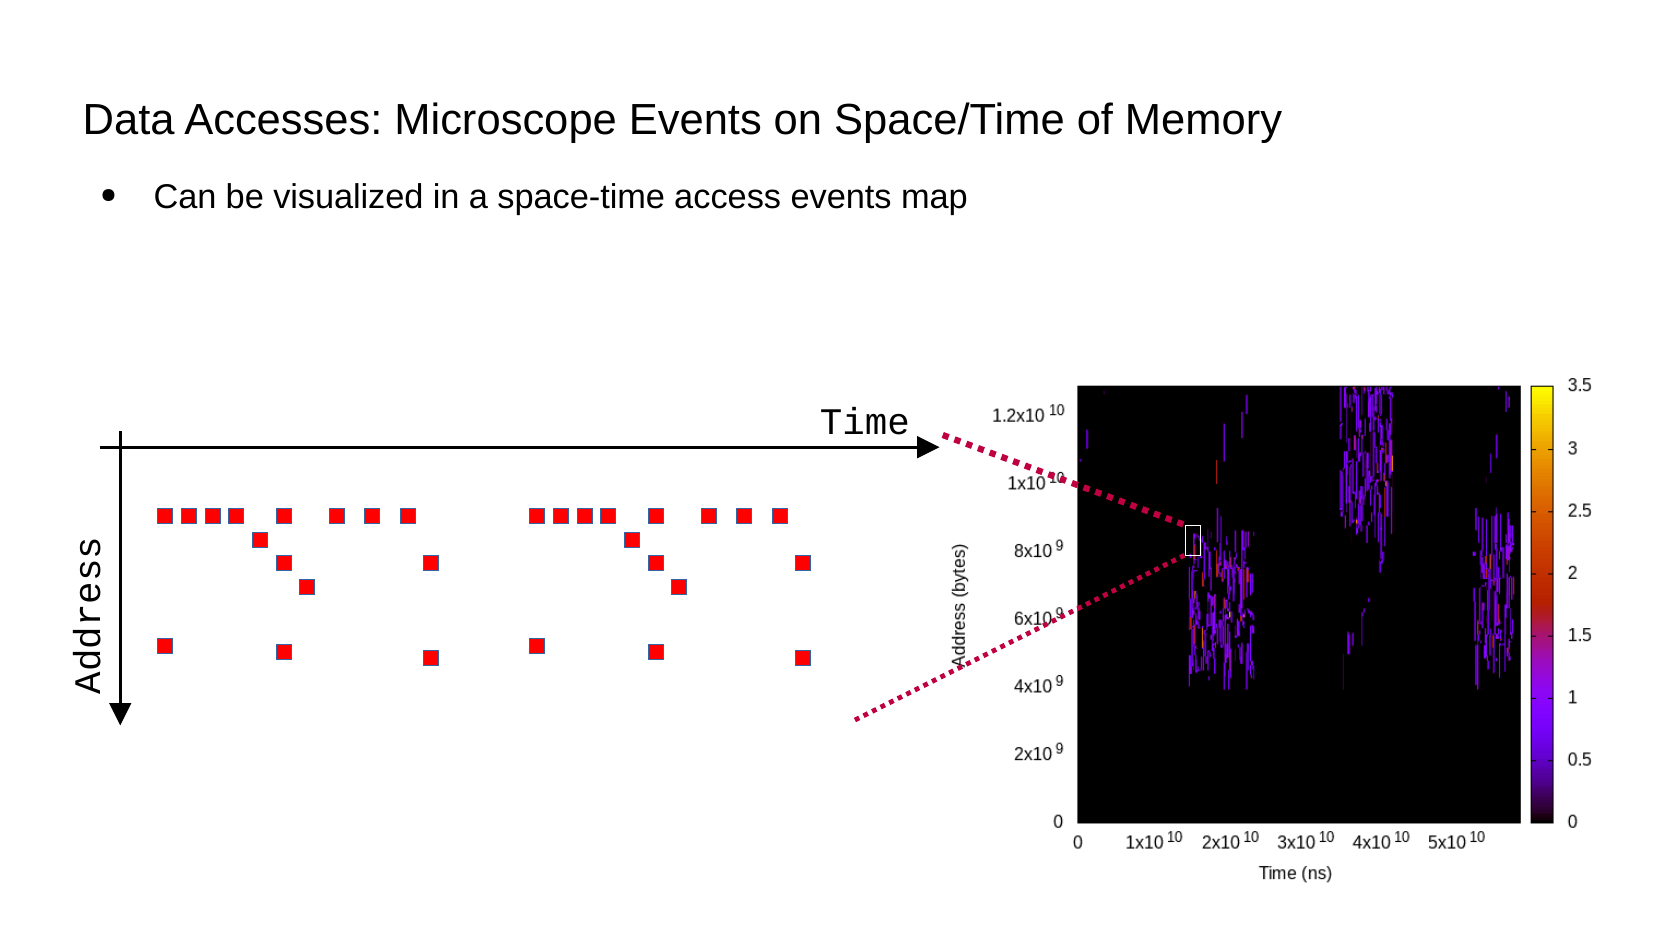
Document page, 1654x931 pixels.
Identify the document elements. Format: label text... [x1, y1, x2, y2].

title Data Accesses: Microscope Events on Space/Time of Memory [82, 81, 1571, 157]
text_box [423, 555, 439, 571]
text_box [624, 532, 640, 548]
text_box [276, 644, 292, 660]
text_box [648, 555, 664, 571]
text_box [529, 508, 545, 524]
text_box [181, 508, 197, 524]
text_box [252, 532, 268, 548]
text_box [795, 650, 811, 666]
text_box [205, 508, 221, 524]
text_box Time [805, 396, 925, 454]
text_box [701, 508, 717, 524]
text_box [299, 579, 315, 595]
text_box [600, 508, 616, 524]
text_box [772, 508, 788, 524]
text_box [276, 508, 292, 524]
text_box [276, 555, 292, 571]
text_box Address [61, 510, 179, 709]
text_box [228, 508, 244, 524]
text_box [400, 508, 416, 524]
text_box [577, 508, 593, 524]
text_box [648, 644, 664, 660]
text_box [364, 508, 380, 524]
text_box [423, 650, 439, 666]
text_box [553, 508, 569, 524]
picture [942, 365, 1641, 889]
text_box [671, 579, 687, 595]
list Can be visualized in a space-time access events map [82, 177, 1571, 833]
text_box [529, 638, 545, 654]
text_box [736, 508, 752, 524]
text_box [795, 555, 811, 571]
text_box [648, 508, 664, 524]
text_box [329, 508, 345, 524]
